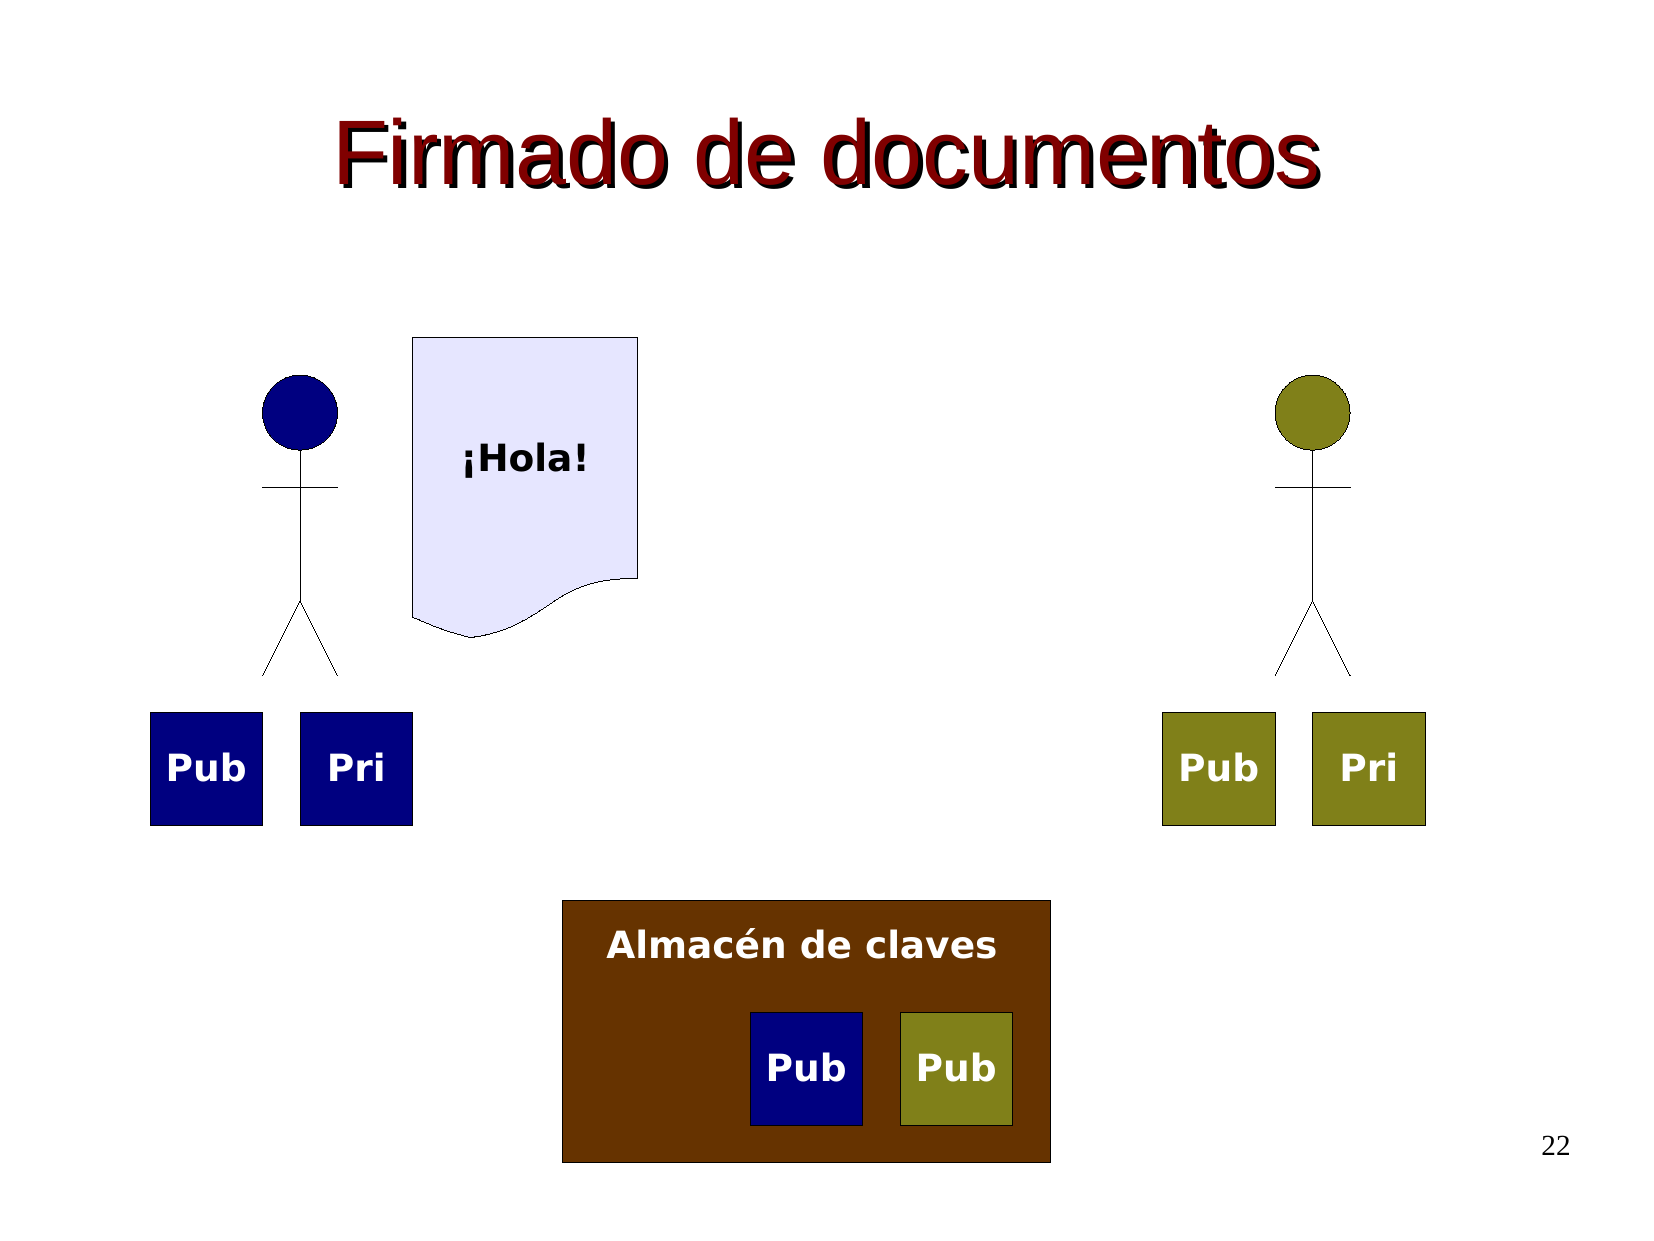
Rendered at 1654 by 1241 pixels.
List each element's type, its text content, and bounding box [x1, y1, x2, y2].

text_box [1275, 375, 1351, 451]
text_box Pub [1162, 712, 1276, 826]
text_box [562, 900, 1051, 1163]
text_box Almacén de claves [591, 916, 1013, 976]
text_box Pub [750, 1012, 863, 1126]
text_box Pri [300, 712, 413, 826]
text_box Pub [150, 712, 263, 826]
text_box ¡Hola! [412, 337, 638, 638]
text_box Pri [1312, 712, 1426, 826]
text_box [262, 375, 338, 451]
text_box Pub [900, 1012, 1013, 1126]
title Firmado de documentos [82, 56, 1571, 250]
